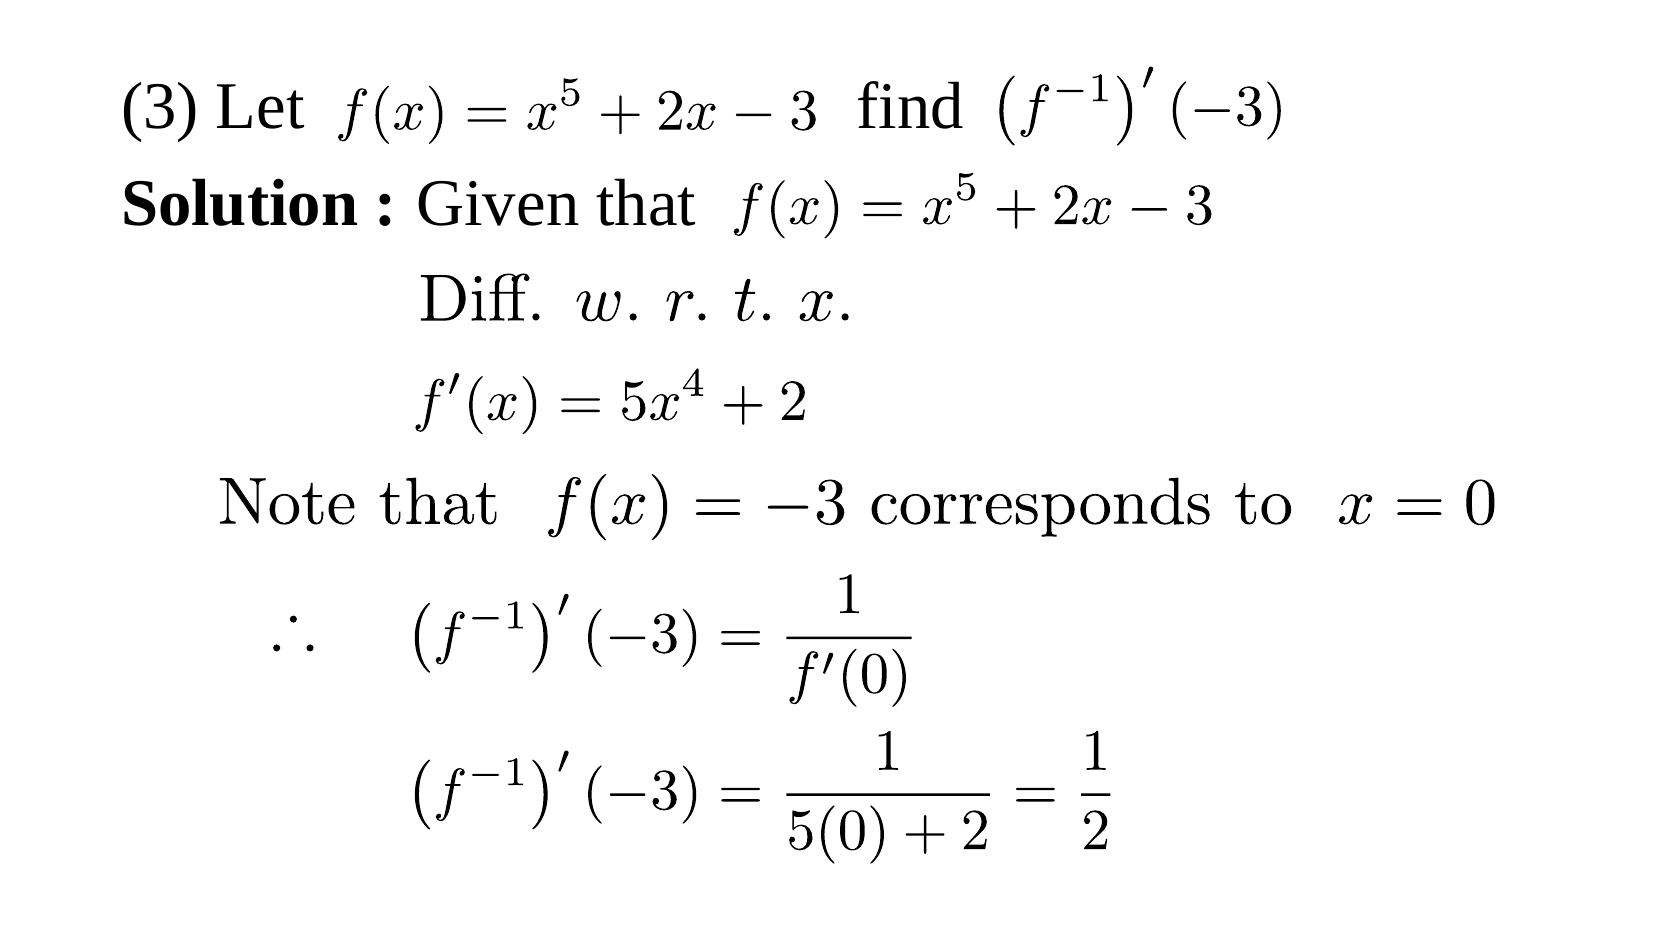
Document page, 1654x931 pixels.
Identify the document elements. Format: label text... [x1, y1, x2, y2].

text_box [993, 66, 1281, 146]
text_box [273, 615, 314, 652]
text_box [408, 574, 912, 707]
text_box [733, 172, 1212, 239]
text_box [337, 78, 816, 144]
text_box [408, 730, 1111, 864]
text_box [415, 368, 805, 435]
title (3) Let find Solution : Given that [47, 37, 1619, 907]
text_box [420, 273, 849, 322]
text_box [219, 473, 1495, 541]
